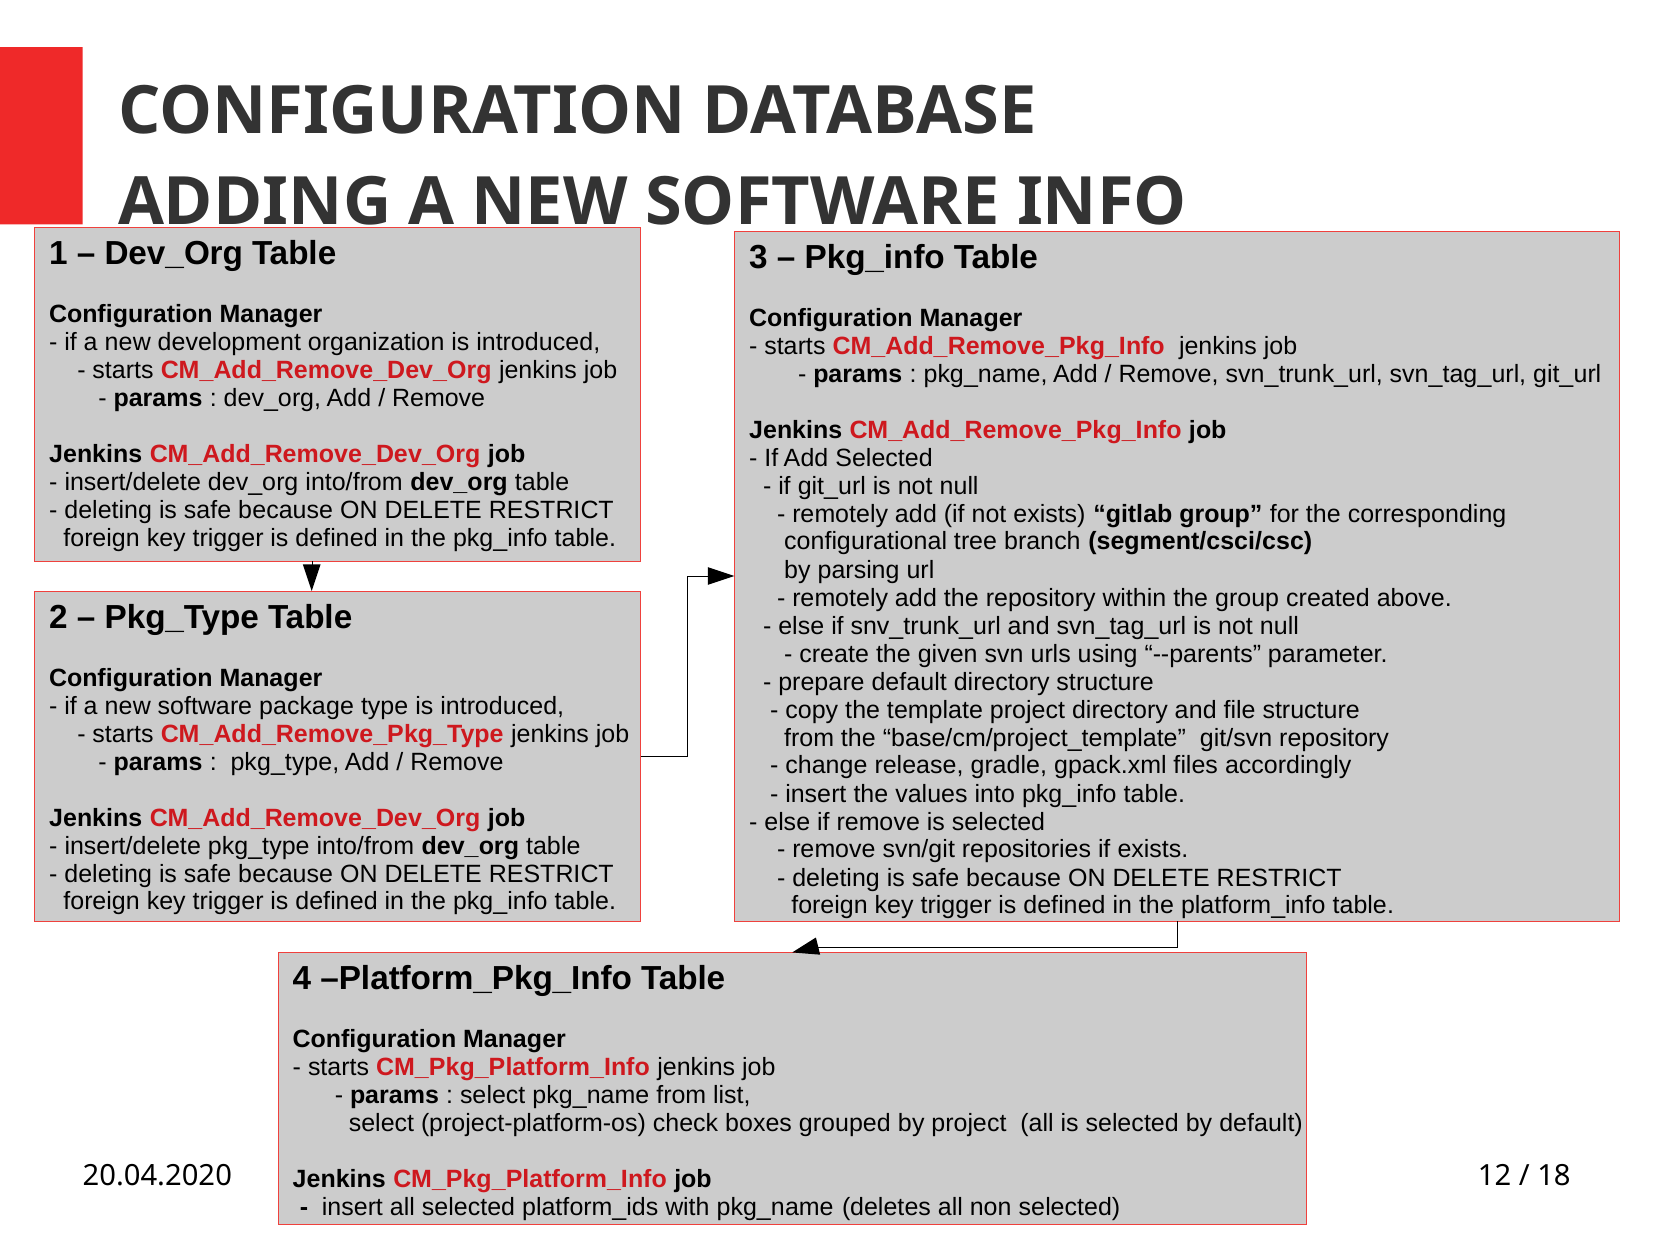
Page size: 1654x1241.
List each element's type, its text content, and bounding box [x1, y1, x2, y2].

text_box 2 – Pkg_Type Table Configuration Manager - if a new software package type is introduced, - starts CM_Add_Remove_Pkg_Type jenkins job - params : pkg_type, Add / Remove Jenkins CM_Add_Remove_Dev_Org job - insert/delete pkg_type into/from dev_org table - deleting is safe because ON DELETE RESTRICT foreign key trigger is defined in the pkg_info table. [34, 591, 641, 922]
title CONFIGURATION DATABASE ADDING A NEW SOFTWARE INFO [118, 49, 1571, 257]
text_box 3 – Pkg_info Table Configuration Manager - starts CM_Add_Remove_Pkg_Info jenkins job - params : pkg_name, Add / Remove, svn_trunk_url, svn_tag_url, git_url Jenkins CM_Add_Remove_Pkg_Info job - If Add Selected - if git_url is not null - remotely add (if not exists) “gitlab group” for the corresponding configurational tree branch (segment/csci/csc) by parsing url - remotely add the repository within the group created above. - else if snv_trunk_url and svn_tag_url is not null - create the given svn urls using “--parents” parameter. - prepare default directory structure - copy the template project directory and file structure from the “base/cm/project_template” git/svn repository - change release, gradle, gpack.xml files accordingly - insert the values into pkg_info table. - else if remove is selected - remove svn/git repositories if exists. - deleting is safe because ON DELETE RESTRICT foreign key trigger is defined in the platform_info table. [734, 231, 1620, 922]
text_box 4 –Platform_Pkg_Info Table Configuration Manager - starts CM_Pkg_Platform_Info jenkins job - params : select pkg_name from list, select (project-platform-os) check boxes grouped by project (all is selected by default) Jenkins CM_Pkg_Platform_Info job - insert all selected platform_ids with pkg_name (deletes all non selected) [278, 952, 1307, 1225]
text_box 1 – Dev_Org Table Configuration Manager - if a new development organization is introduced, - starts CM_Add_Remove_Dev_Org jenkins job - params : dev_org, Add / Remove Jenkins CM_Add_Remove_Dev_Org job - insert/delete dev_org into/from dev_org table - deleting is safe because ON DELETE RESTRICT foreign key trigger is defined in the pkg_info table. [34, 227, 641, 562]
